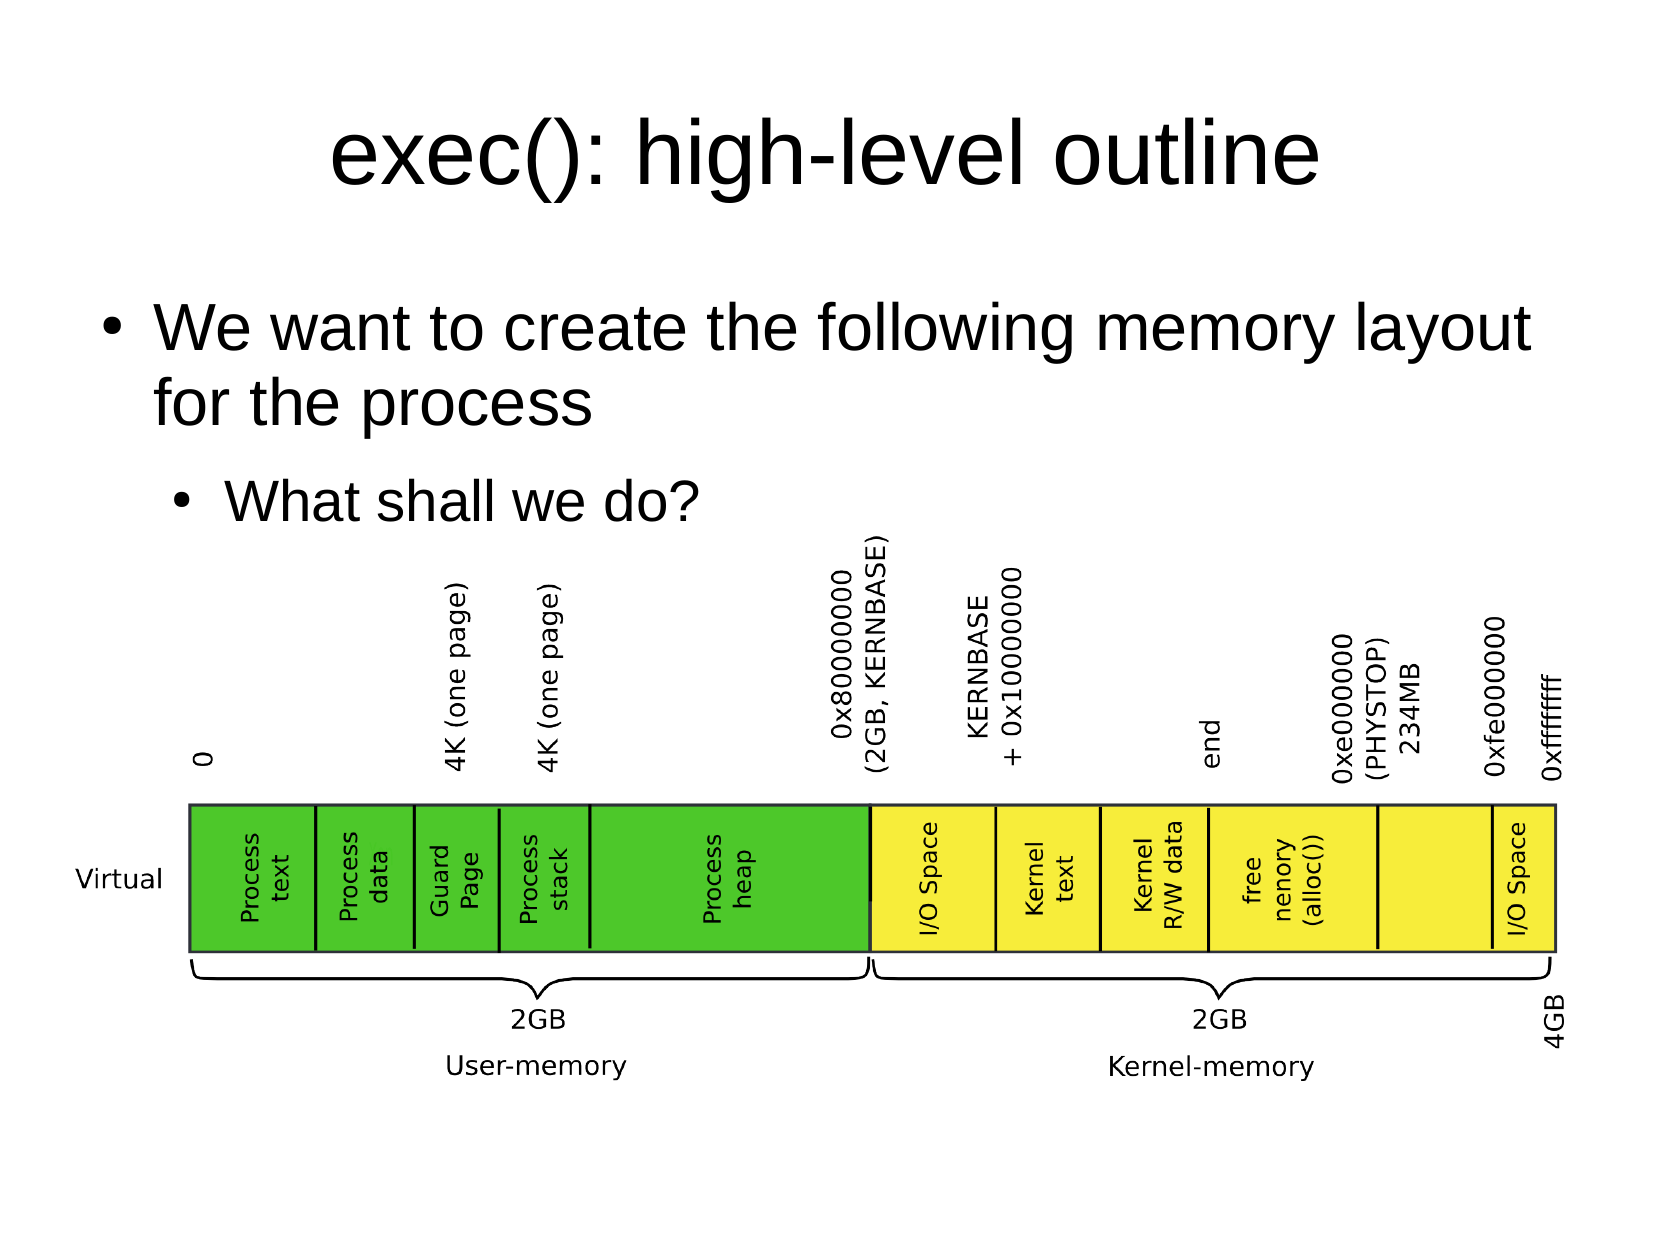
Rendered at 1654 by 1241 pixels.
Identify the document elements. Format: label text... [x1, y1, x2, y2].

picture [75, 536, 1564, 1081]
list We want to create the following memory layout for the process What shall we do? [82, 290, 1571, 1010]
title exec(): high-level outline [82, 49, 1571, 257]
